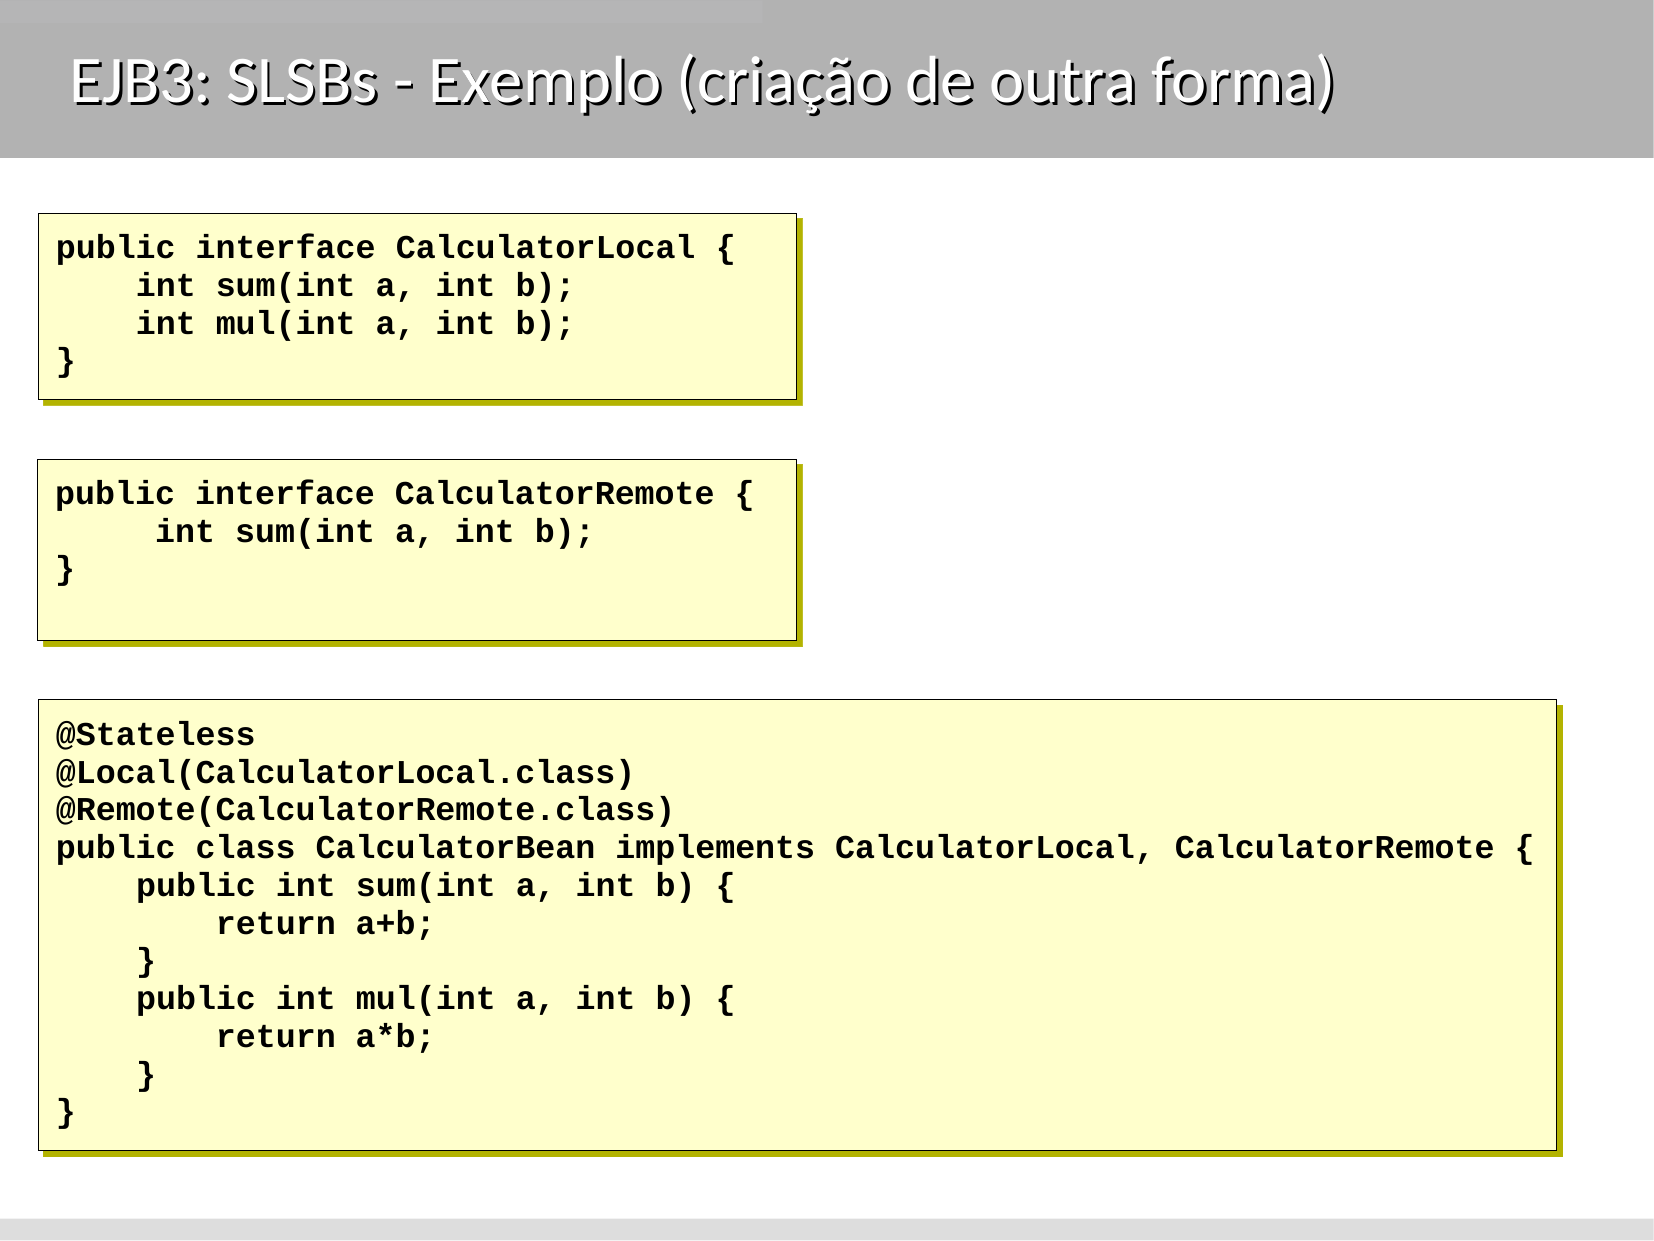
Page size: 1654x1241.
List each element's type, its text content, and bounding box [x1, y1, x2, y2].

text_box @Stateless @Local(CalculatorLocal.class) @Remote(CalculatorRemote.class) public class CalculatorBean implements CalculatorLocal, CalculatorRemote { public int sum(int a, int b) { return a+b; } public int mul(int a, int b) { return a*b; } } [38, 699, 1557, 1148]
text_box public interface CalculatorRemote { int sum(int a, int b); } [37, 459, 797, 641]
text_box public interface CalculatorLocal { int sum(int a, int b); int mul(int a, int b); } [38, 213, 797, 399]
title EJB3: SLSBs - Exemplo (criação de outra forma) [70, 11, 1536, 160]
